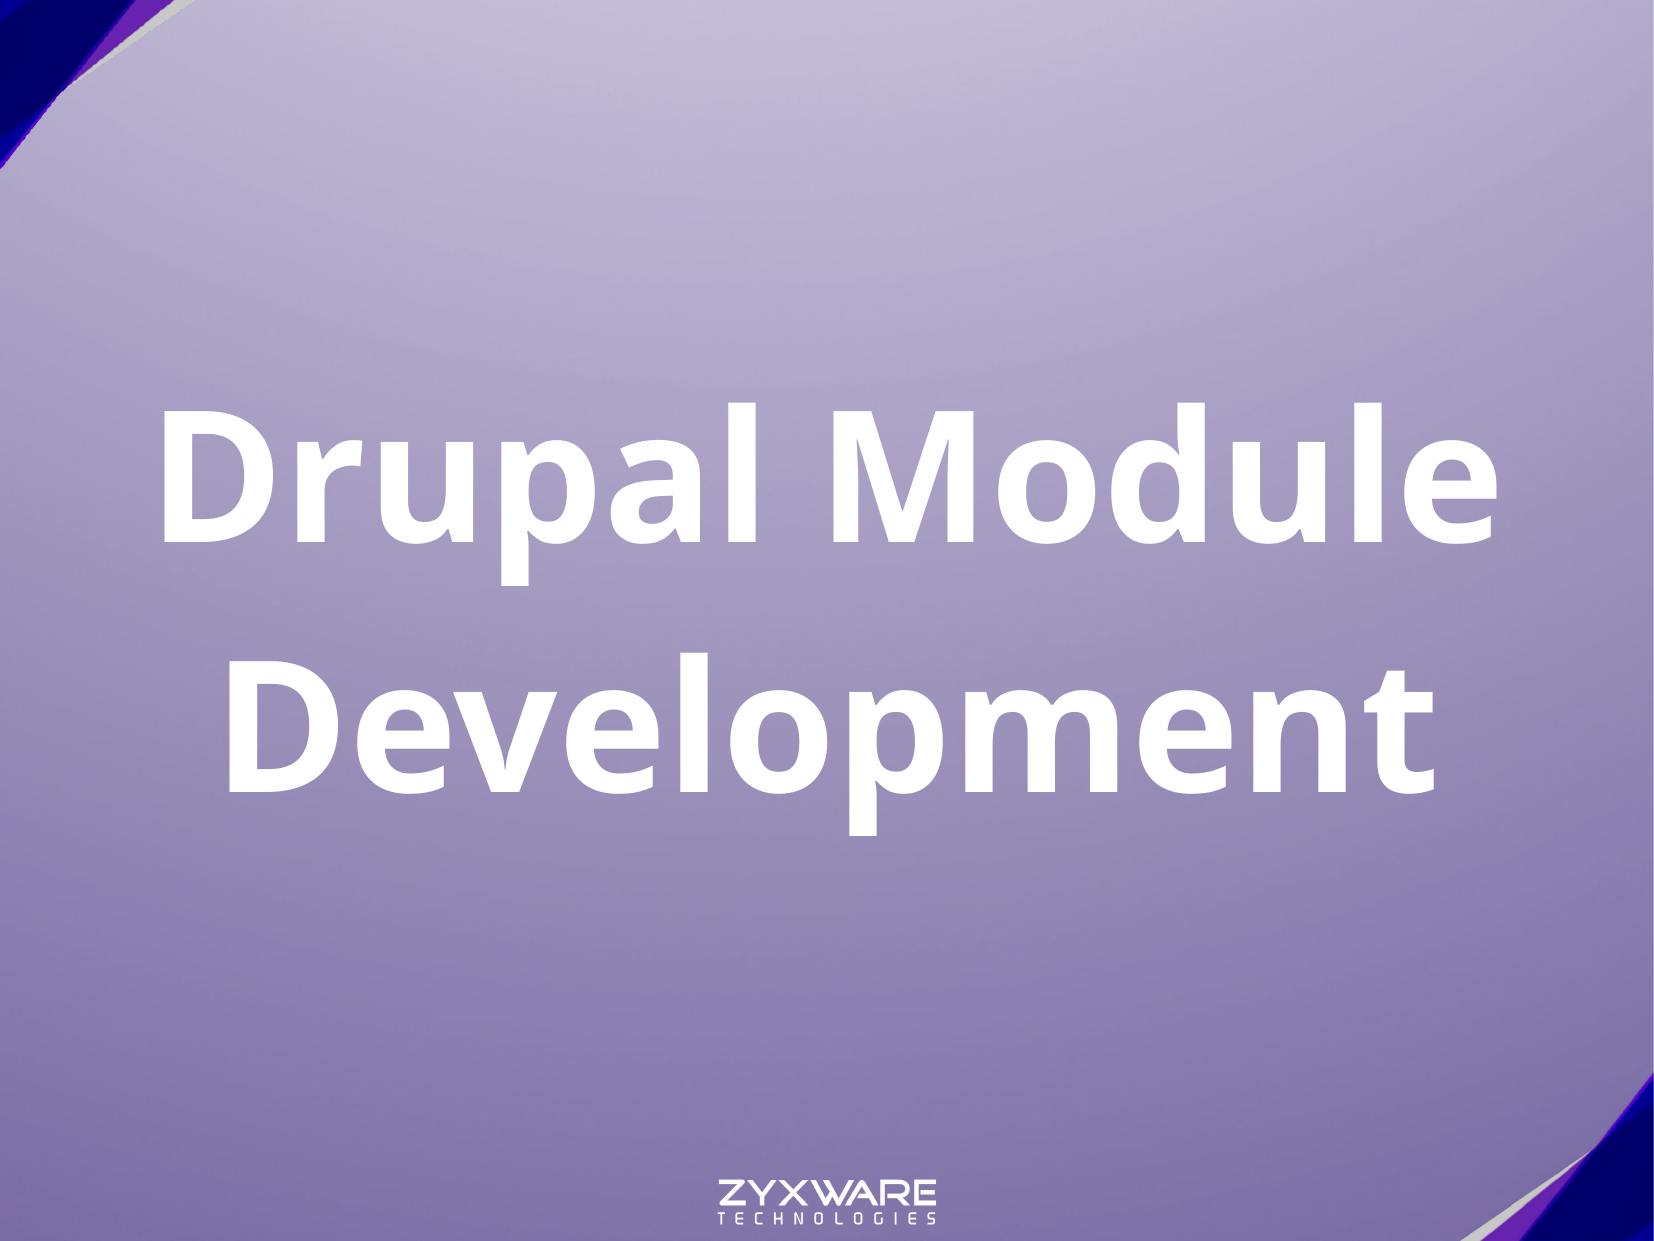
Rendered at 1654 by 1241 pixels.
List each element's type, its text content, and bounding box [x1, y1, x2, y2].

picture [0, 0, 1654, 1241]
picture [1460, 1064, 1654, 1241]
title Drupal Module Development [82, 377, 1571, 816]
